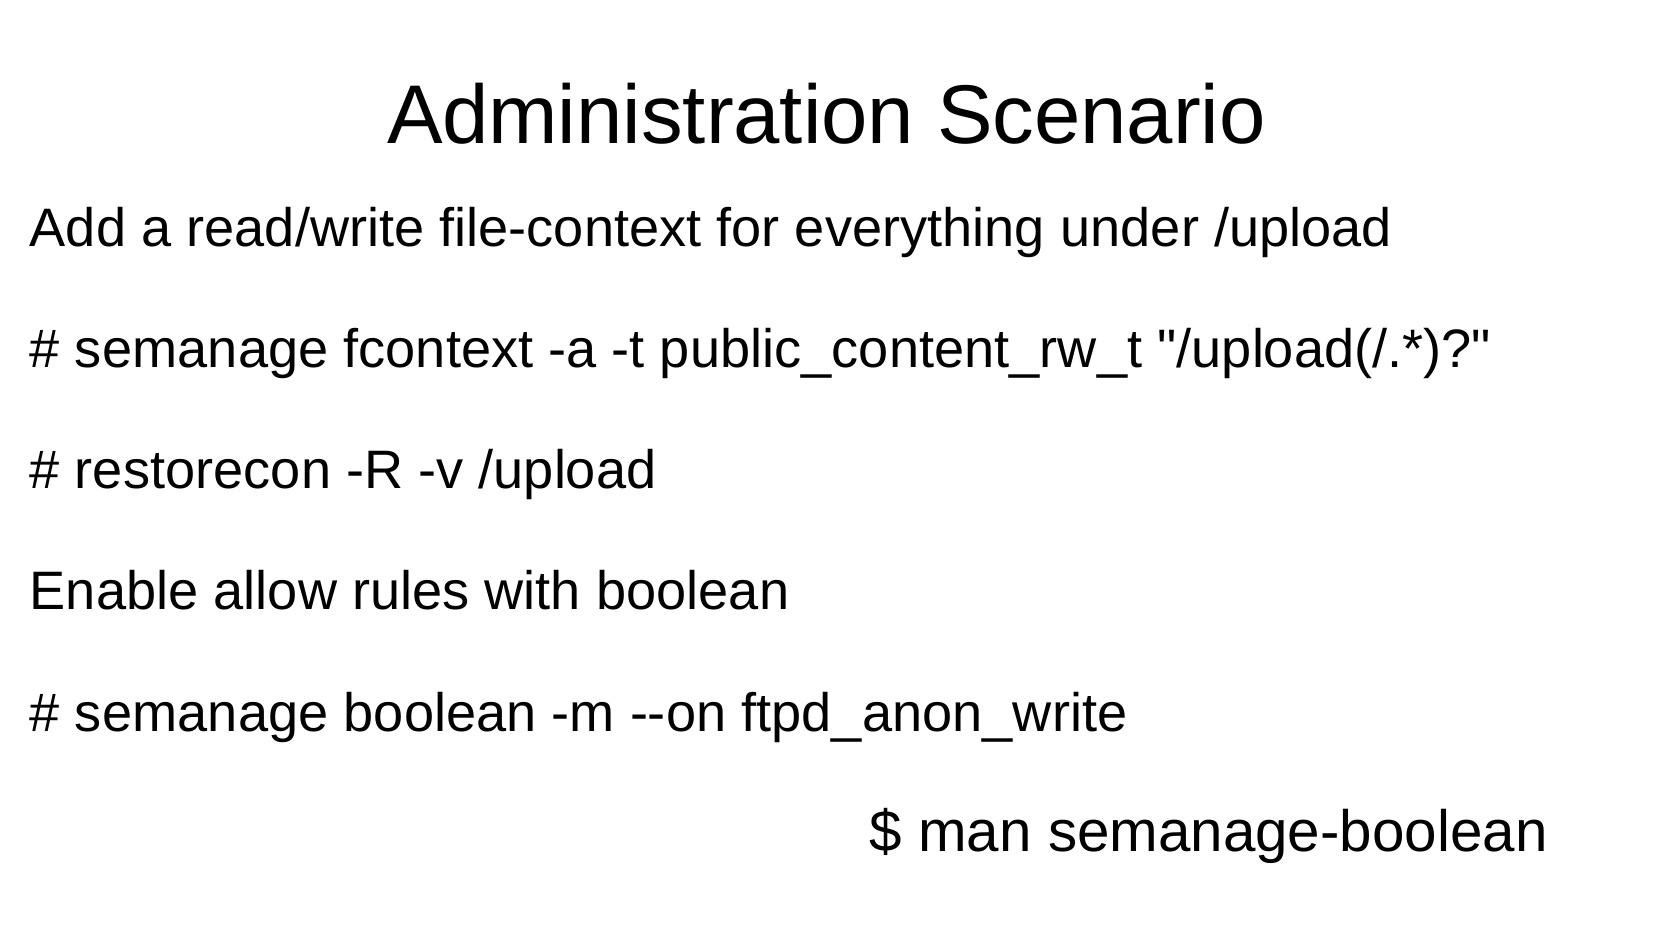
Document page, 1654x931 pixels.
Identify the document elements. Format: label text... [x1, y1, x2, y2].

text_box $ man semanage-boolean [855, 791, 1606, 916]
title Administration Scenario [82, 36, 1571, 190]
text_box Add a read/write file-context for everything under /upload # semanage fcontext -a -t public_content_rw_t "/upload(/.*)?" # restorecon -R -v /upload Enable allow rules with boolean # semanage boolean -m --on ftpd_anon_write [14, 190, 1620, 751]
